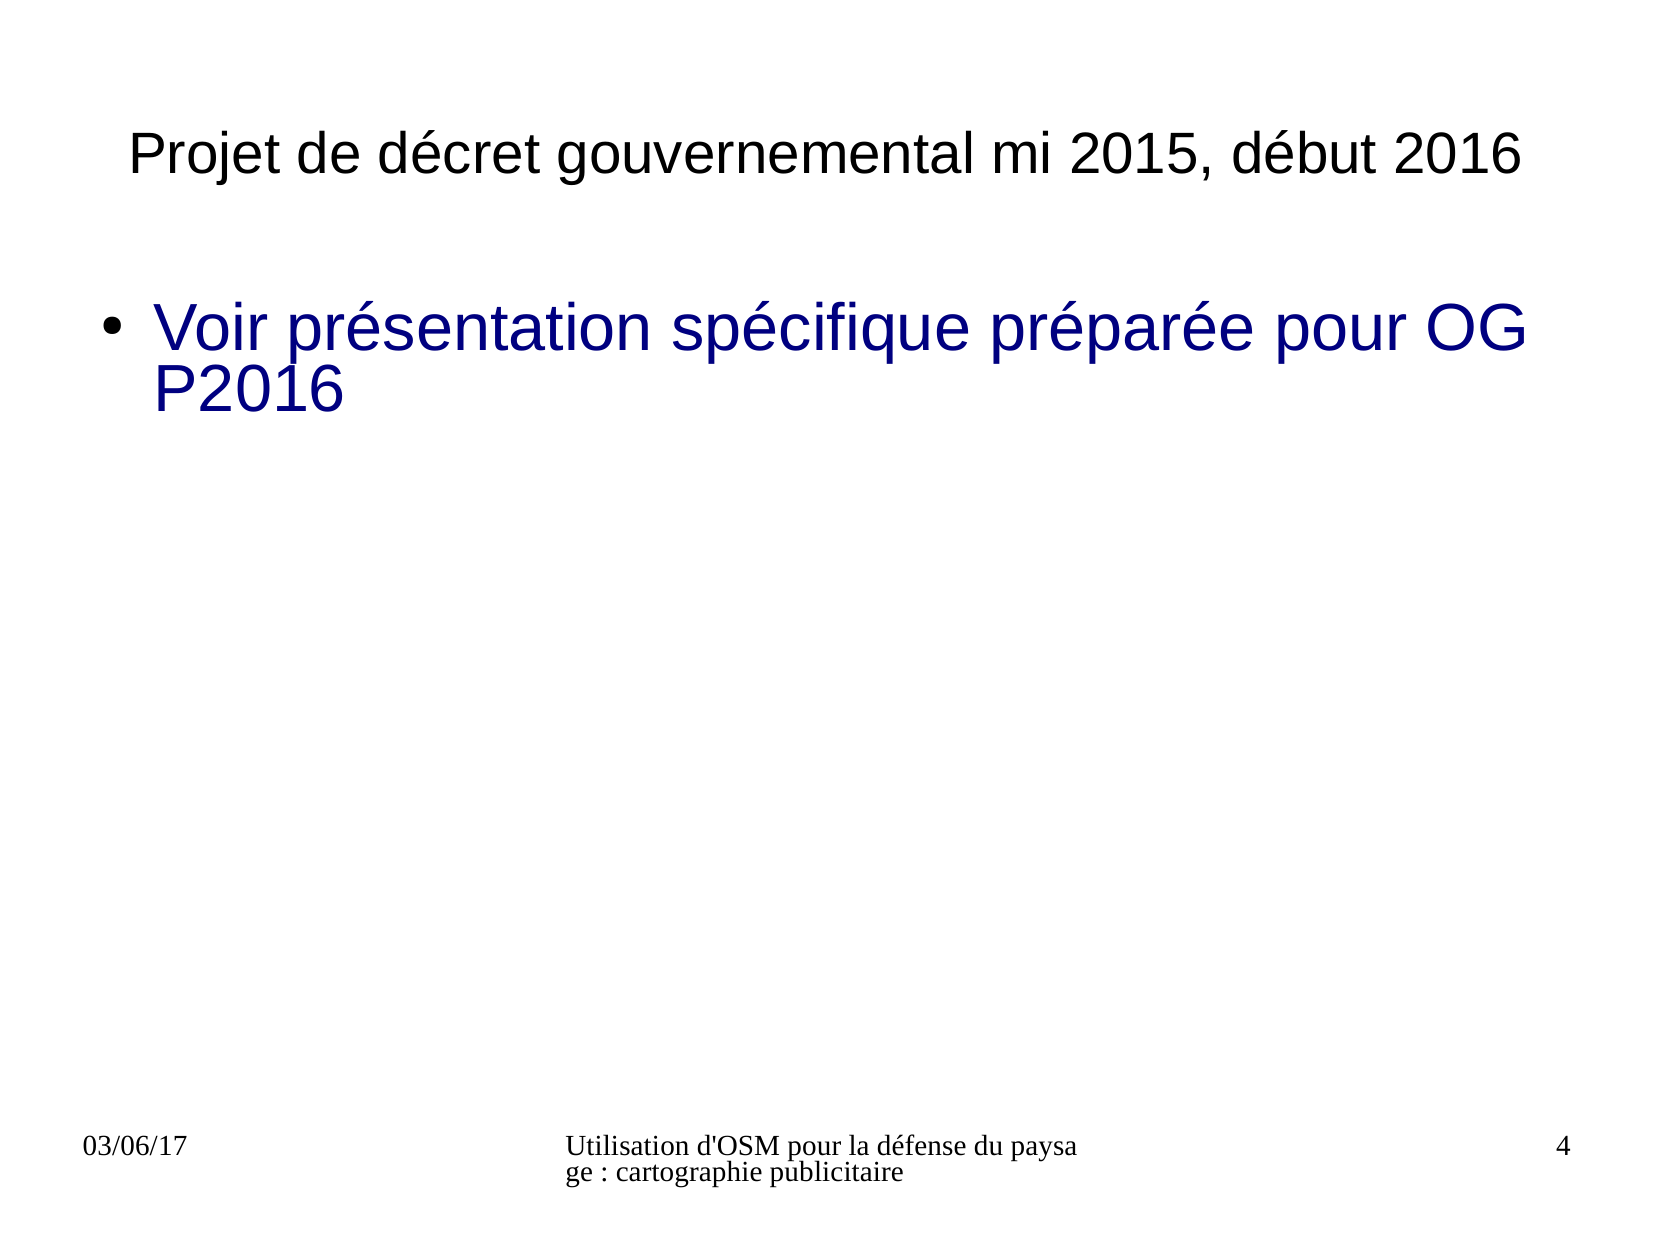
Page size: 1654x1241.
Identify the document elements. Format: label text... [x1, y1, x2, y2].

title Projet de décret gouvernemental mi 2015, début 2016 [82, 49, 1571, 257]
list Voir présentation spécifique préparée pour OGP2016 [82, 290, 1571, 1010]
